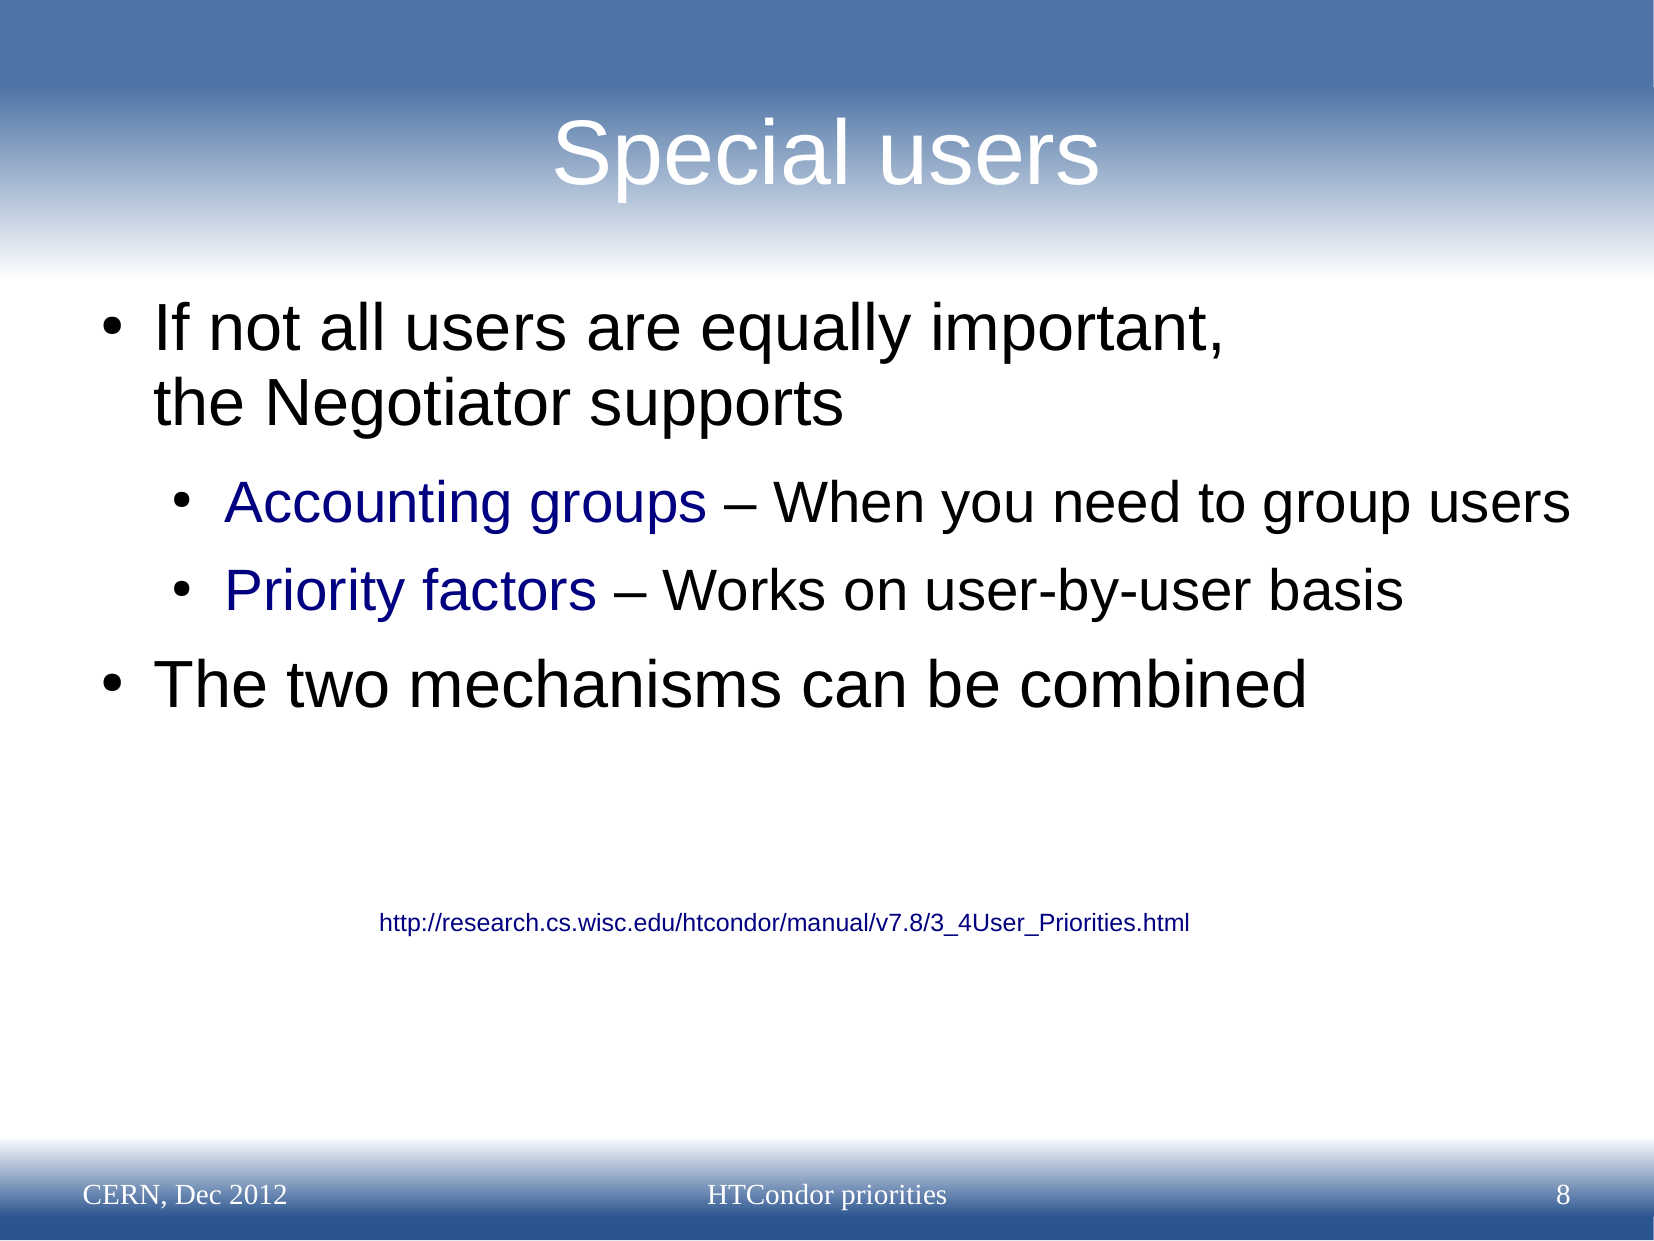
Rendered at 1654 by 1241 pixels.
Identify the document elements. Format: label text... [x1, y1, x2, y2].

text_box http://research.cs.wisc.edu/htcondor/manual/v7.8/3_4User_Priorities.html [364, 901, 1207, 945]
list If not all users are equally important, the Negotiator supports Accounting groups – When you need to group users Priority factors – Works on user-by-user basis The two mechanisms can be combined [82, 290, 1604, 1109]
title Special users [82, 56, 1571, 250]
